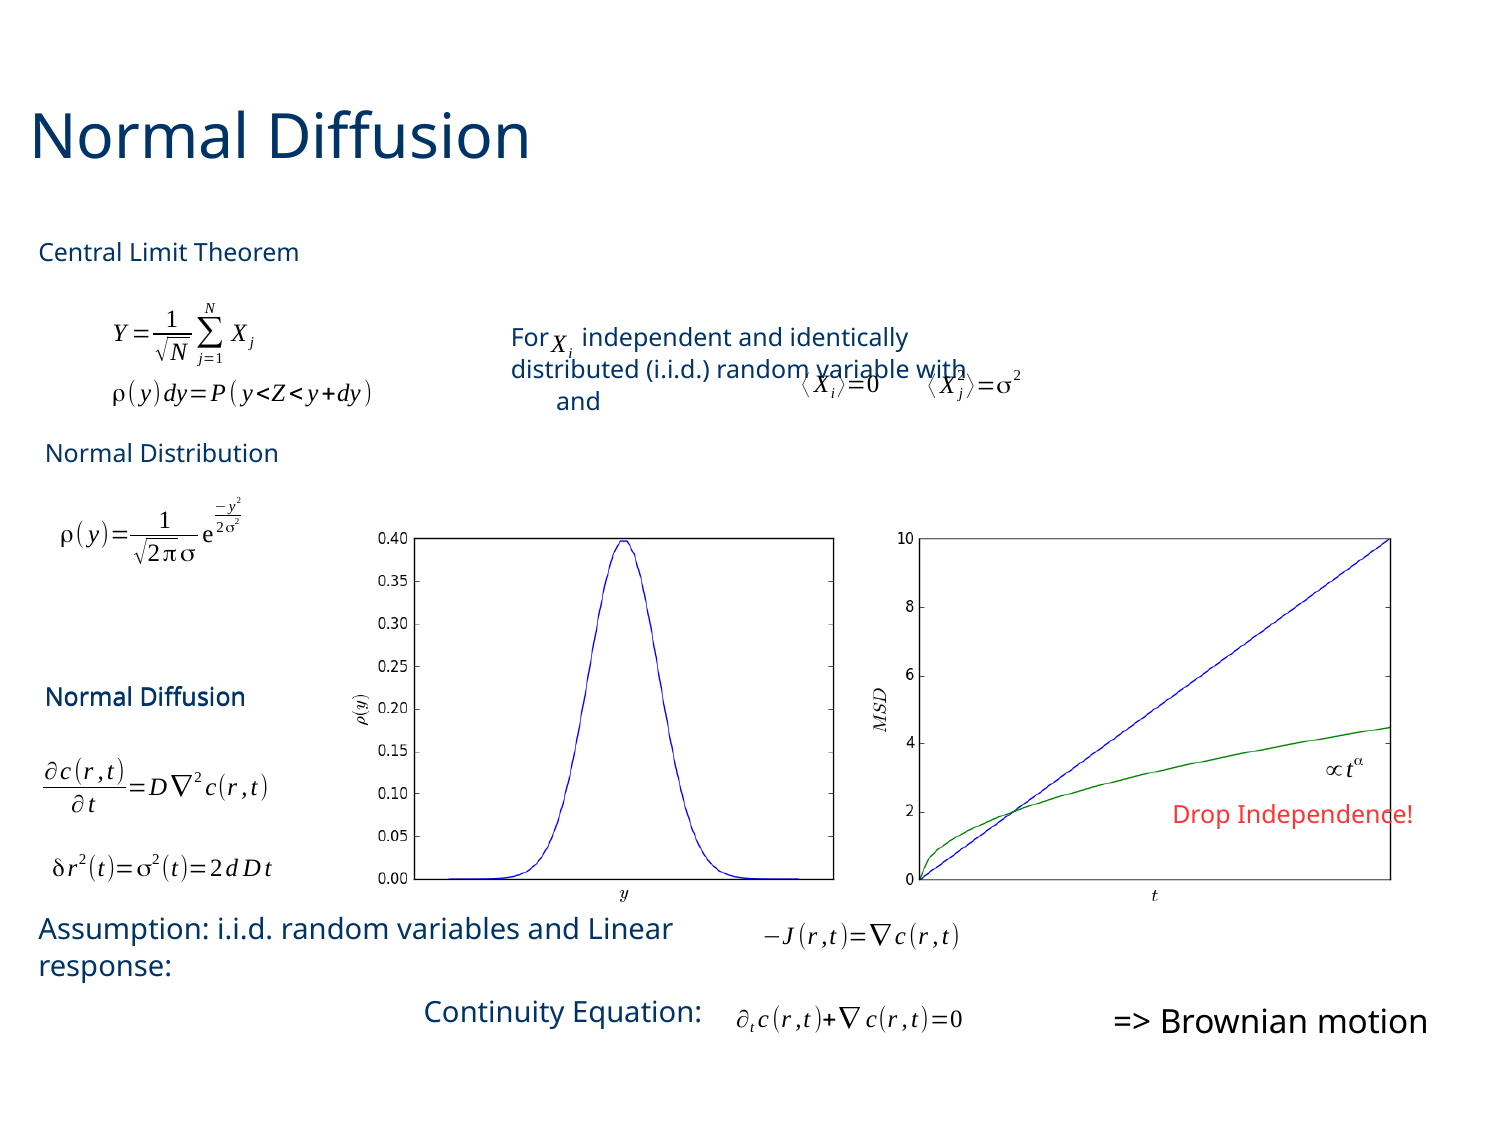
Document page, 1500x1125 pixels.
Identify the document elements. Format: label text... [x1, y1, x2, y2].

chart [755, 921, 966, 952]
chart [921, 366, 1027, 402]
text_box Normal Distribution [23, 429, 815, 497]
chart [1317, 755, 1371, 784]
chart [35, 755, 275, 818]
chart [45, 850, 280, 884]
chart [543, 330, 579, 363]
text_box => Brownian motion [1098, 992, 1500, 1066]
text_box Drop Independence! [1157, 791, 1500, 858]
text_box For independent and identically distributed (i.i.d.) random variable with and [496, 314, 1016, 414]
chart [105, 377, 378, 409]
text_box Normal Diffusion [23, 673, 815, 740]
chart [733, 1003, 969, 1036]
text_box Central Limit Theorem [23, 229, 815, 296]
picture [346, 496, 1450, 922]
chart [794, 370, 886, 402]
text_box Continuity Equation: [23, 985, 733, 1052]
chart [53, 497, 300, 592]
chart [106, 299, 261, 367]
text_box Assumption: i.i.d. random variables and Linear response: [23, 902, 733, 969]
title Normal Diffusion [29, 103, 1448, 175]
